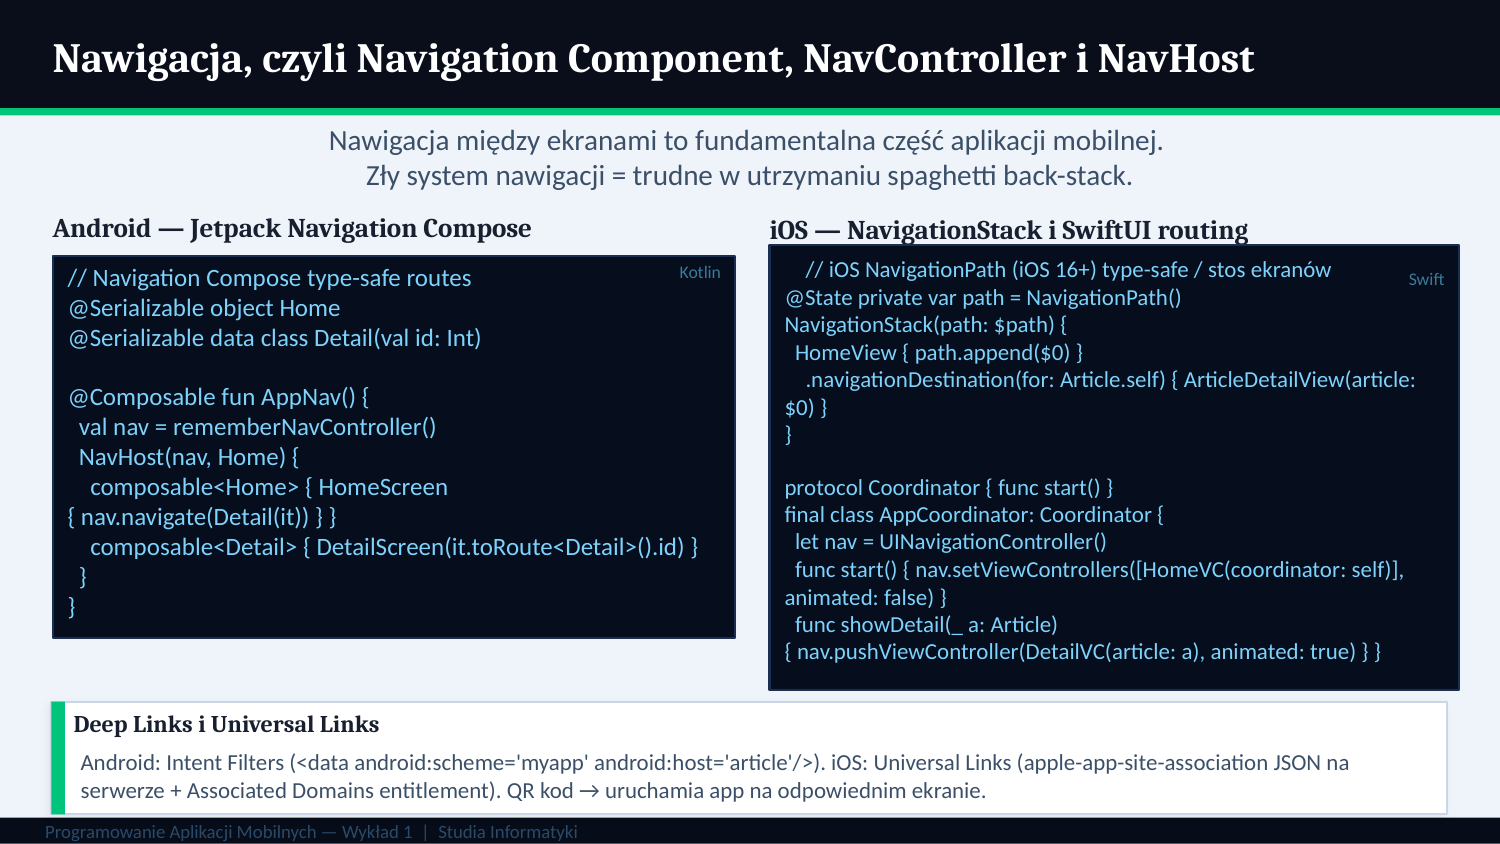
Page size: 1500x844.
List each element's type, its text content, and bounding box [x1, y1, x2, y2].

text_box Deep Links i Universal Links [73, 702, 1439, 742]
text_box [0, 817, 1500, 844]
text_box [0, 0, 1500, 116]
text_box Android — Jetpack Navigation Compose [52, 206, 735, 249]
text_box // Navigation Compose type-safe routes @Serializable object Home @Serializable data class Detail(val id: Int) @Composable fun AppNav() { val nav = rememberNavController() NavHost(nav, Home) { composable<Home> { HomeScreen { nav.navigate(Detail(it)) } } composable<Detail> { DetailScreen(it.toRoute<Detail>().id) } } } [67, 261, 721, 543]
text_box [51, 701, 1448, 815]
text_box iOS — NavigationStack i SwiftUI routing [769, 207, 1460, 244]
text_box [769, 244, 1460, 690]
text_box // iOS NavigationPath (iOS 16+) type-safe / stos ekranów @State private var path = NavigationPath() NavigationStack(path: $path) { HomeView { path.append($0) } .navigationDestination(for: Article.self) { ArticleDetailView(article: $0) } } protocol Coordinator { func start() } final class AppCoordinator: Coordinator { let nav = UINavigationController() func start() { nav.setViewControllers([HomeVC(coordinator: self)], animated: false) } func showDetail(_ a: Article) { nav.pushViewController(DetailVC(article: a), animated: true) } } [784, 254, 1447, 576]
text_box Kotlin [571, 257, 722, 285]
text_box Android: Intent Filters (<data android:scheme='myapp' android:host='article'/>). iOS: Universal Links (apple-app-site-association JSON na serwerze + Associated Domains entitlement). QR kod → uruchamia app na odpowiednim ekranie. [80, 735, 1407, 816]
text_box Programowanie Aplikacji Mobilnych — Wykład 1 | Studia Informatyki [44, 818, 1455, 843]
text_box Nawigacja, czyli Navigation Component, NavController i NavHost [52, 8, 1448, 102]
text_box [52, 255, 735, 638]
text_box Nawigacja między ekranami to fundamentalna część aplikacji mobilnej. Zły system nawigacji = trudne w utrzymaniu spaghetti back-stack. [52, 134, 1448, 177]
